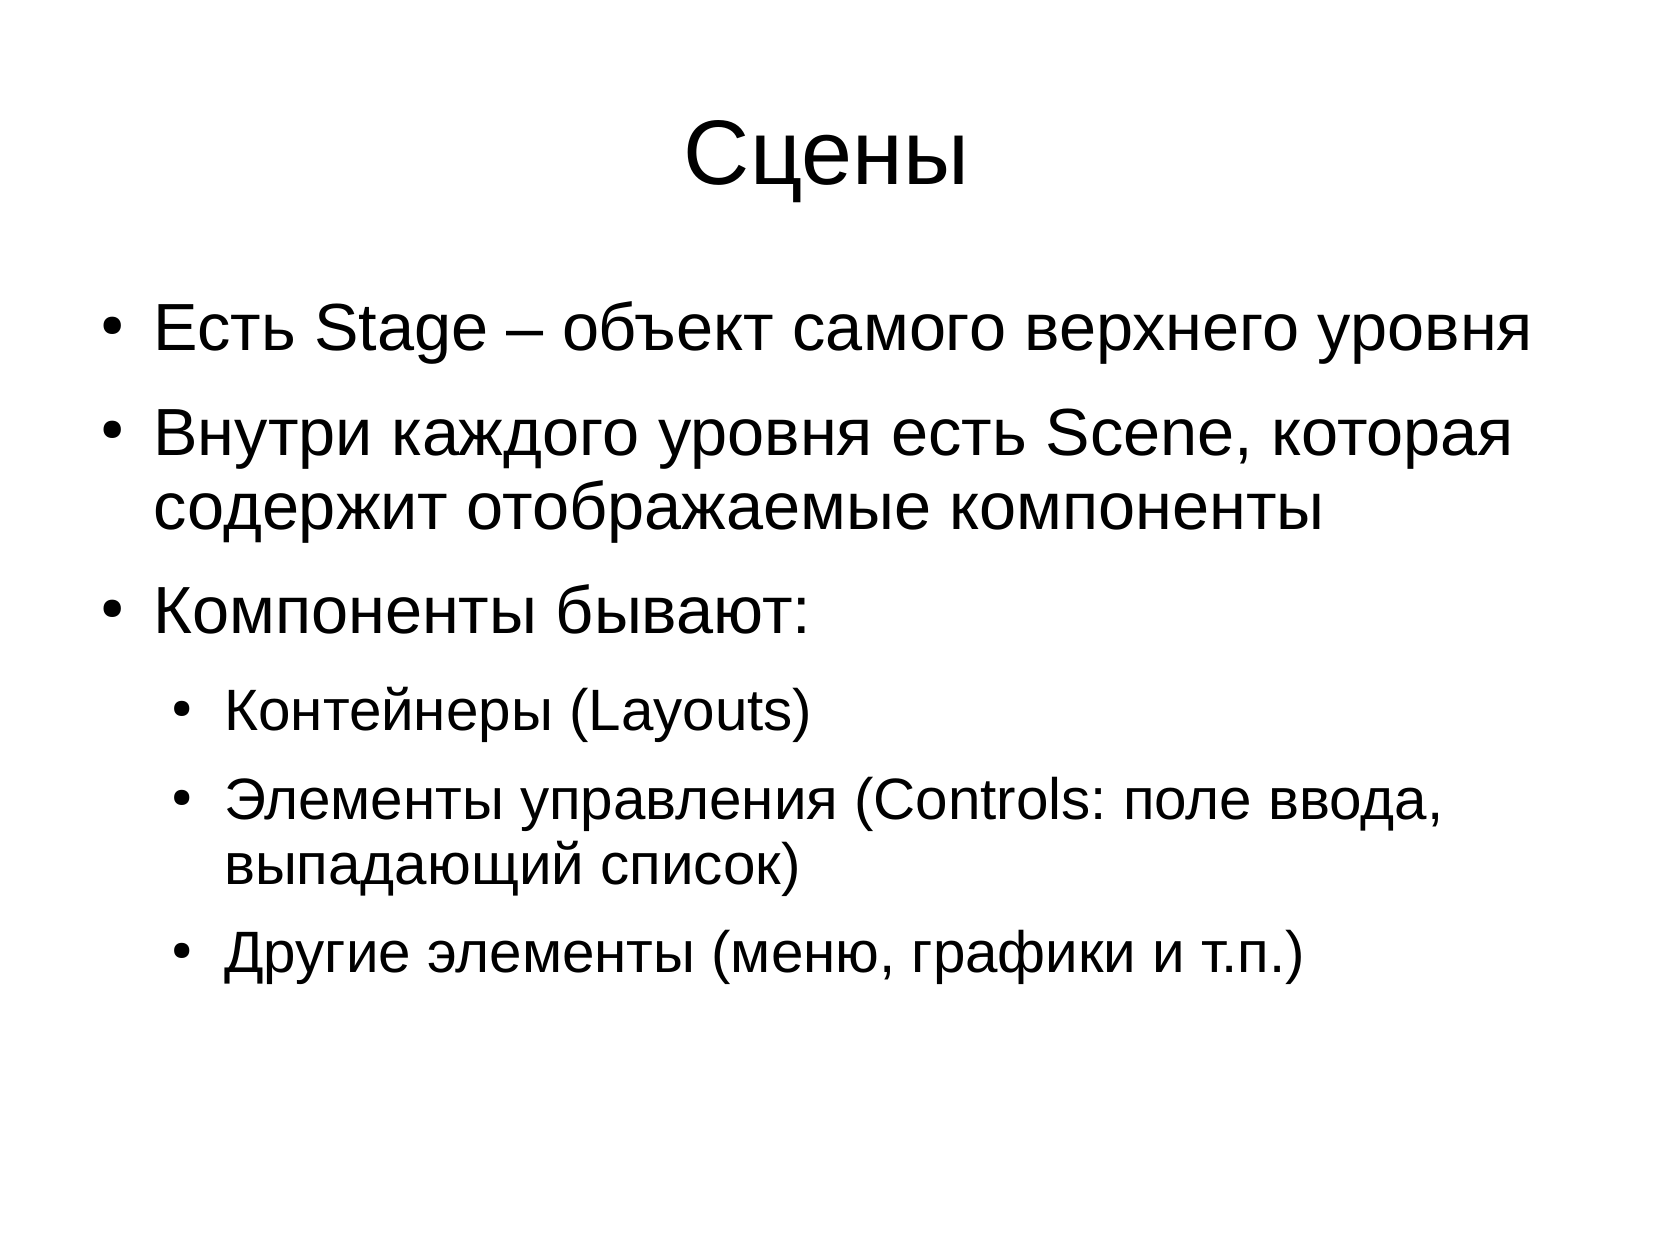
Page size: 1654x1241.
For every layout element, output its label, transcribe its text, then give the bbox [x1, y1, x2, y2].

title Сцены [82, 49, 1571, 257]
list Есть Stage – объект самого верхнего уровня Внутри каждого уровня есть Scene, которая содержит отображаемые компоненты Компоненты бывают: Контейнеры (Layouts) Элементы управления (Controls: поле ввода, выпадающий список) Другие элементы (меню, графики и т.п.) [82, 290, 1571, 1010]
